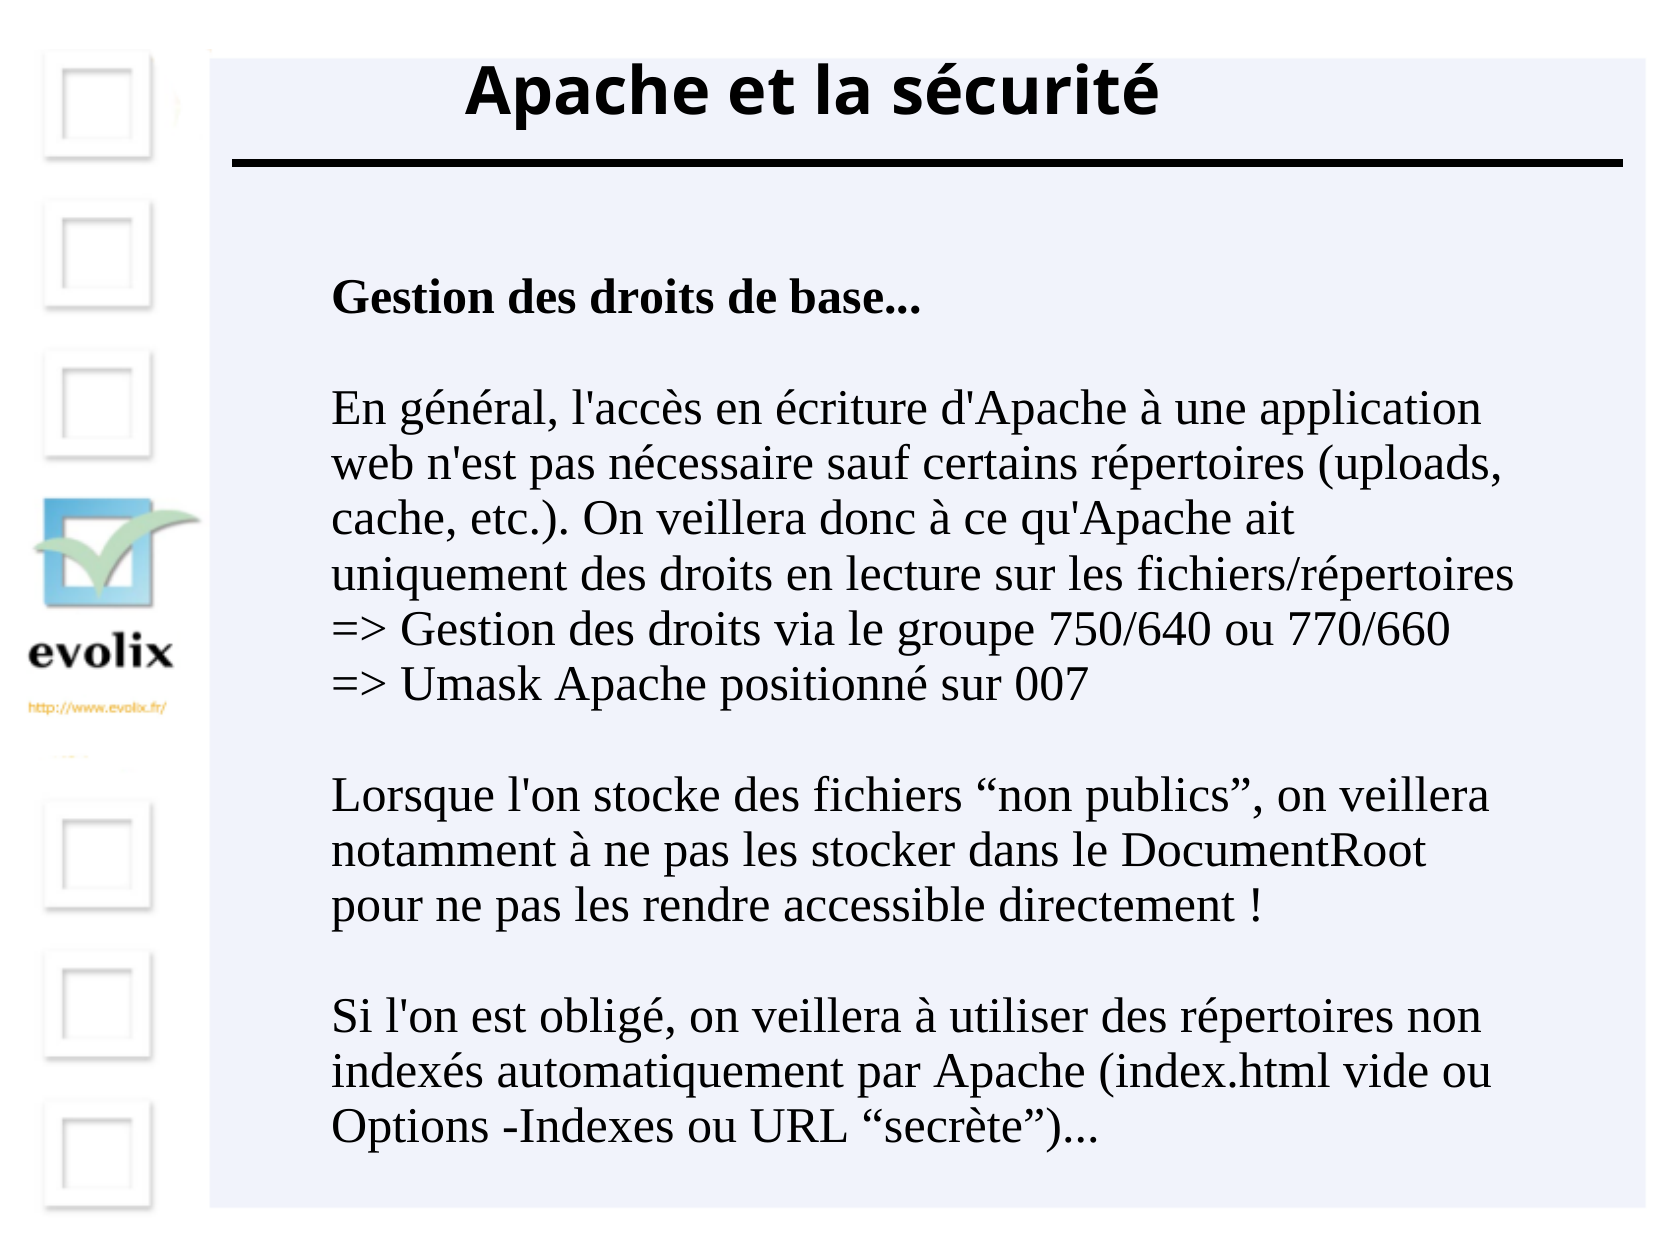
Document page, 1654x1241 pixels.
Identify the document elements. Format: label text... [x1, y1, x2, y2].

title Apache et la sécurité [22, 27, 1604, 151]
subtitle Gestion des droits de base... En général, l'accès en écriture d'Apache à une application web n'est pas nécessaire sauf certains répertoires (uploads, cache, etc.). On veillera donc à ce qu'Apache ait uniquement des droits en lecture sur les fichiers/répertoires => Gestion des droits via le groupe 750/640 ou 770/660 => Umask Apache positionné sur 007 Lorsque l'on stocke des fichiers “non publics”, on veillera notamment à ne pas les stocker dans le DocumentRoot pour ne pas les rendre accessible directement ! Si l'on est obligé, on veillera à utiliser des répertoires non indexés automatiquement par Apache (index.html vide ou Options -Indexes ou URL “secrète”)... [331, 225, 1517, 1198]
picture [0, 49, 1654, 1218]
